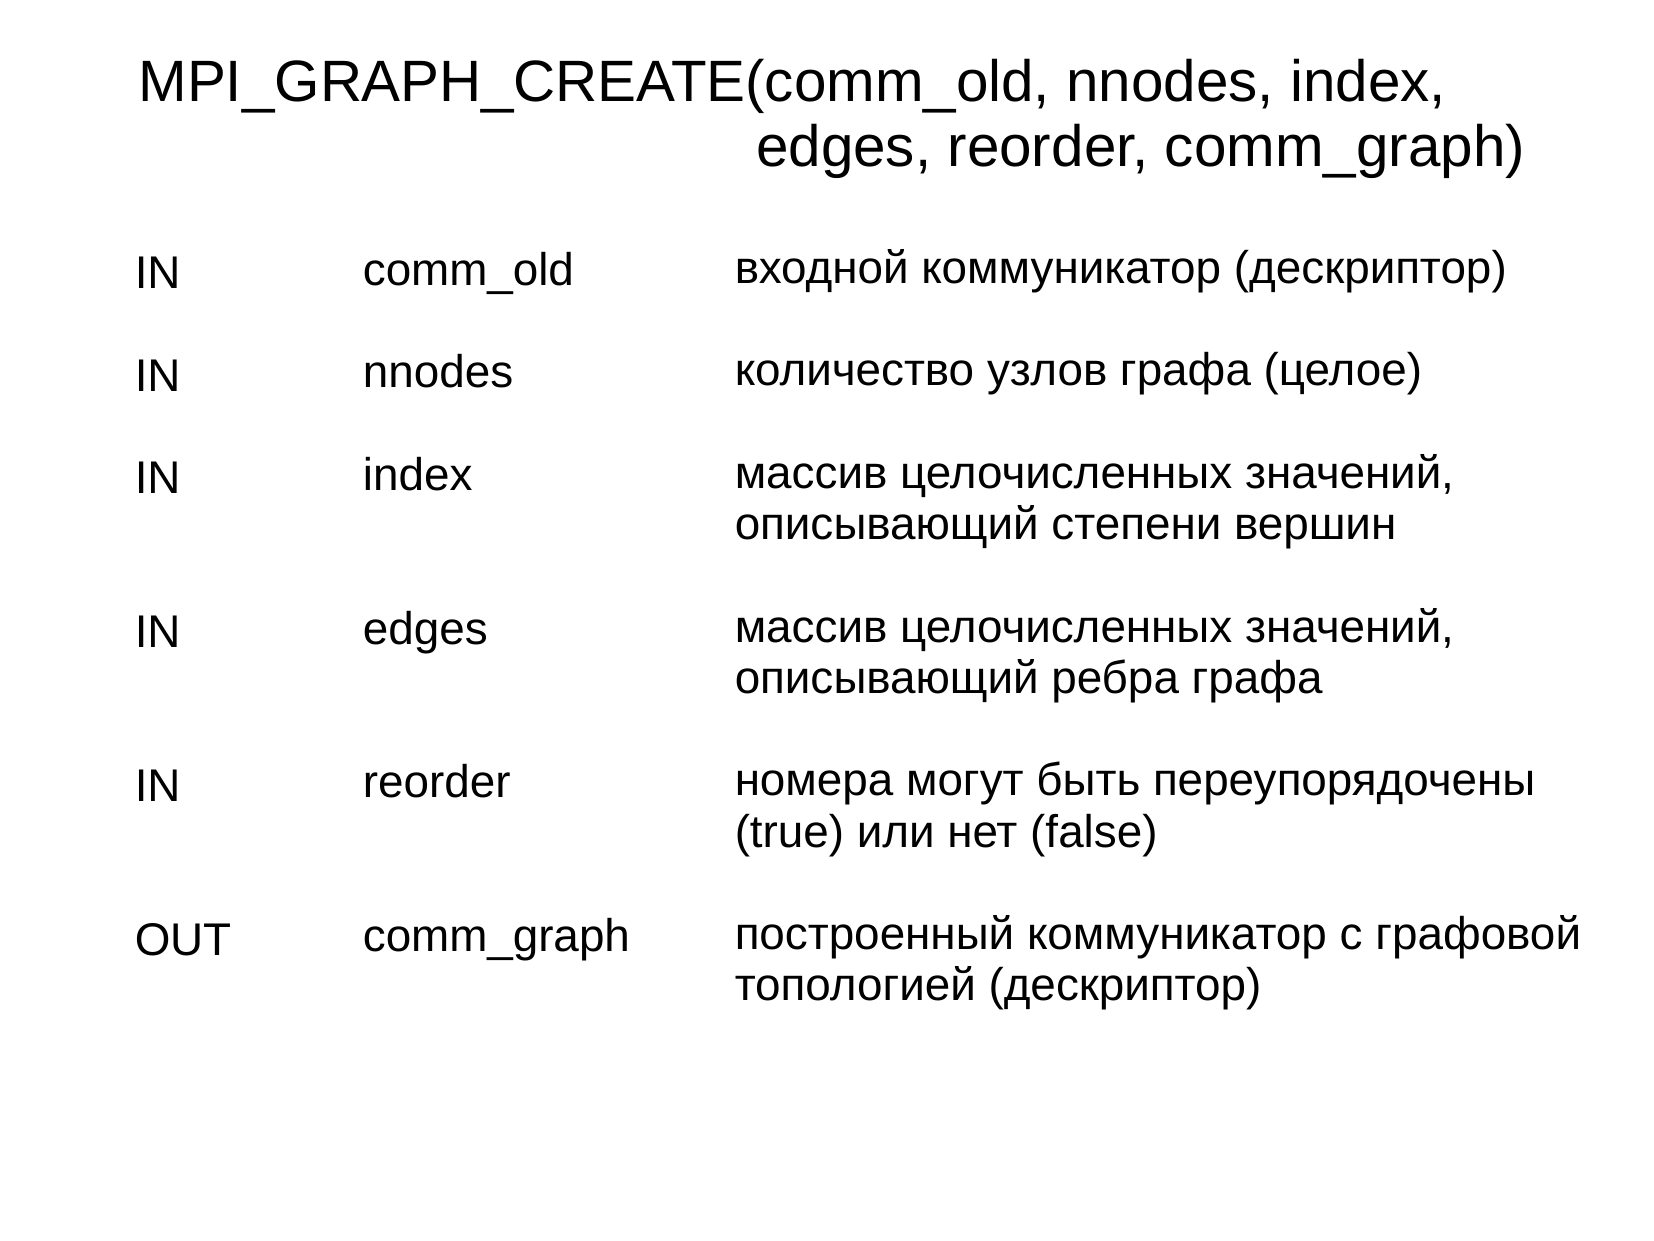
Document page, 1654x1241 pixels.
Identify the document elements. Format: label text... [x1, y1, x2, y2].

title MPI_GRAPH_CREATE(comm_old, nnodes, index, edges, reorder, comm_graph) [135, 32, 1549, 196]
text_box comm_old nnodes index edges reorder comm_graph [348, 236, 646, 963]
text_box входной коммуникатор (дескриптор) количество узлов графа (целое) массив целочисленных значений, описывающий степени вершин массив целочисленных значений, описывающий ребра графа номера могут быть переупорядочены (true) или нет (false) построенный коммуникатор с графовой топологией (дескриптор) [720, 234, 1597, 1012]
text_box IN IN IN IN IN OUT [120, 240, 247, 966]
